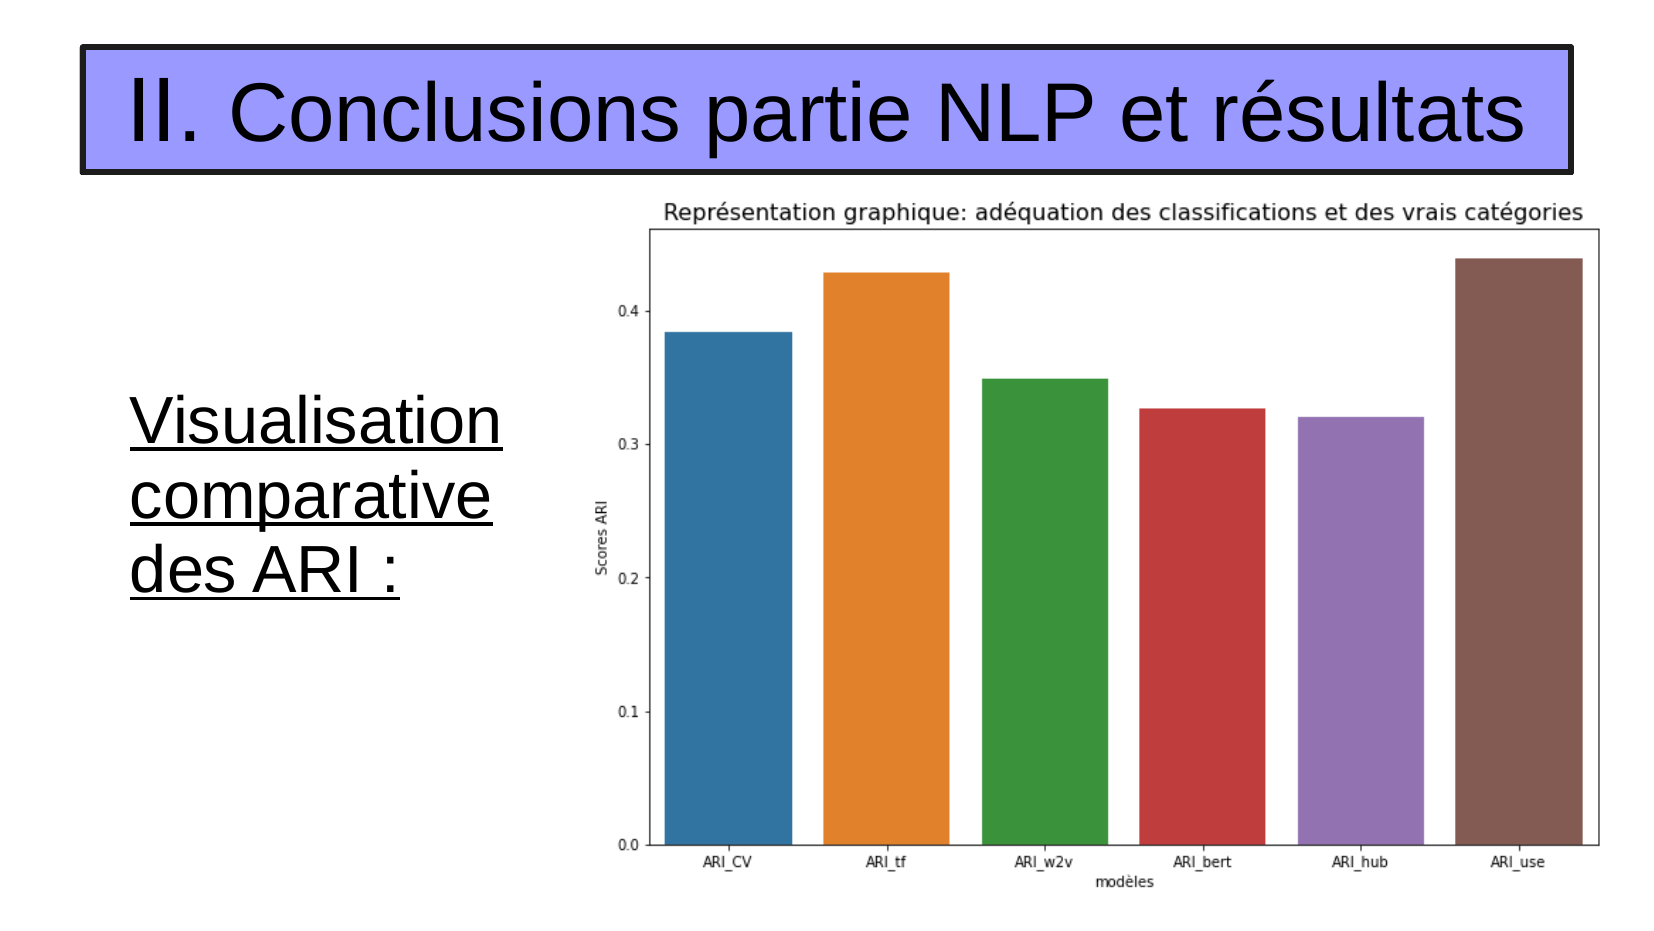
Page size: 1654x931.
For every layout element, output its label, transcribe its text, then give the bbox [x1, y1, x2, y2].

list Visualisation comparative des ARI : [59, 382, 544, 650]
picture [587, 192, 1607, 900]
title II. Conclusions partie NLP et résultats [82, 47, 1571, 172]
